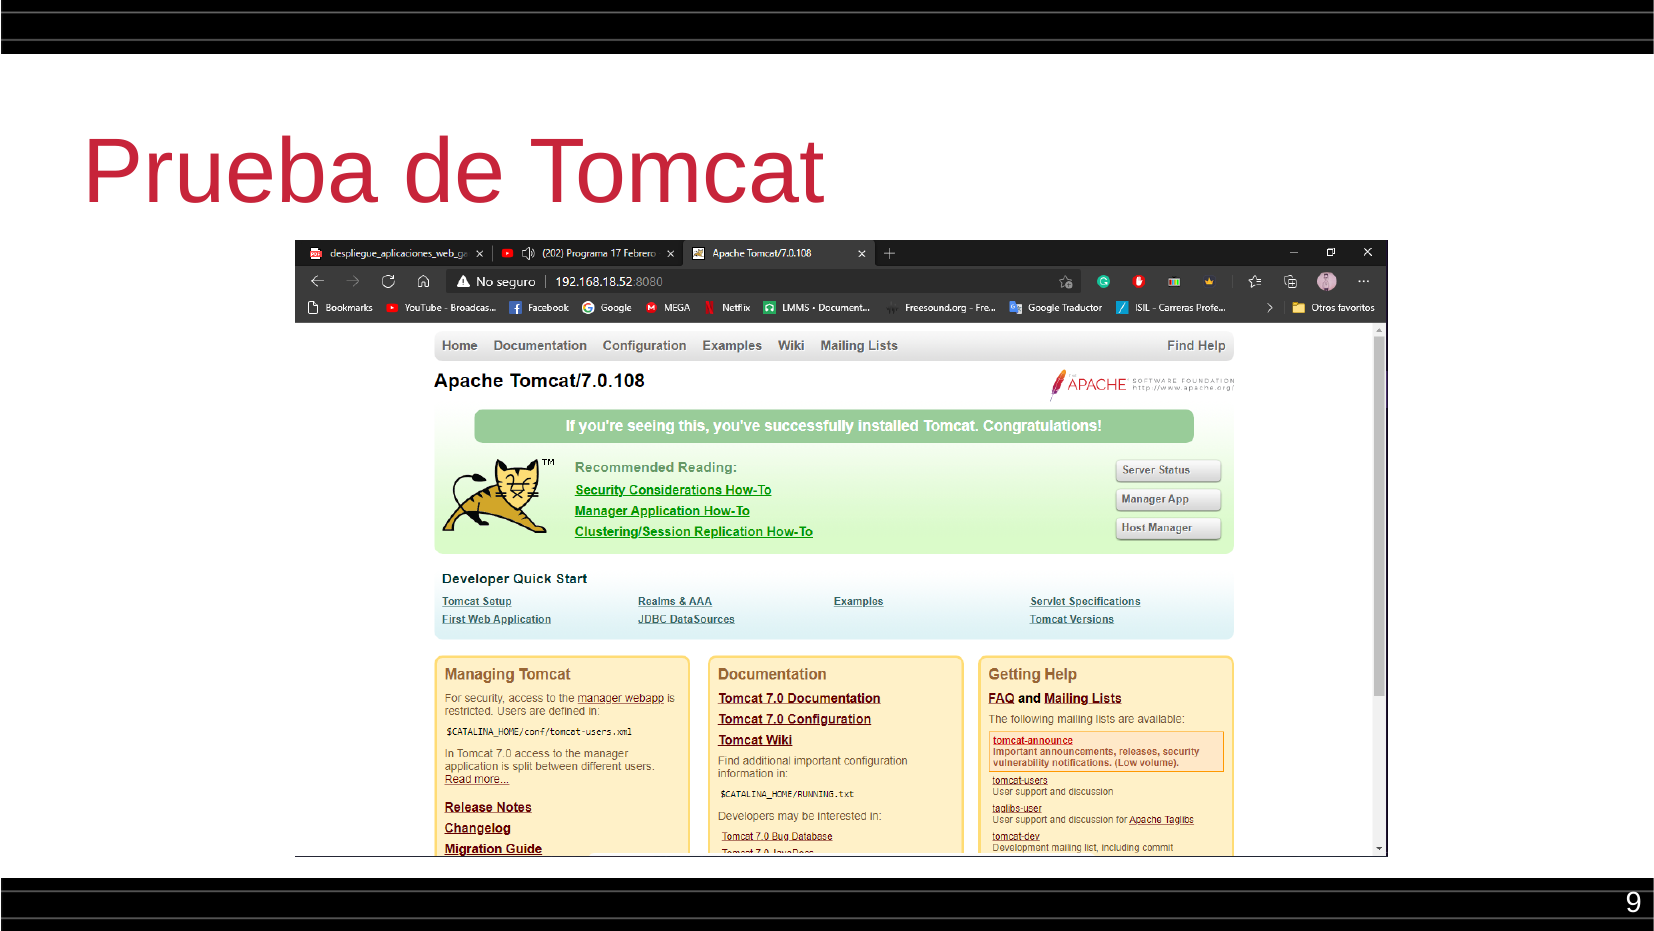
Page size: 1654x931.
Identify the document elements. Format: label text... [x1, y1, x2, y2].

title Prueba de Tomcat [82, 92, 1571, 249]
picture [1, 0, 1654, 54]
picture [295, 240, 1388, 857]
picture [1, 878, 1654, 931]
